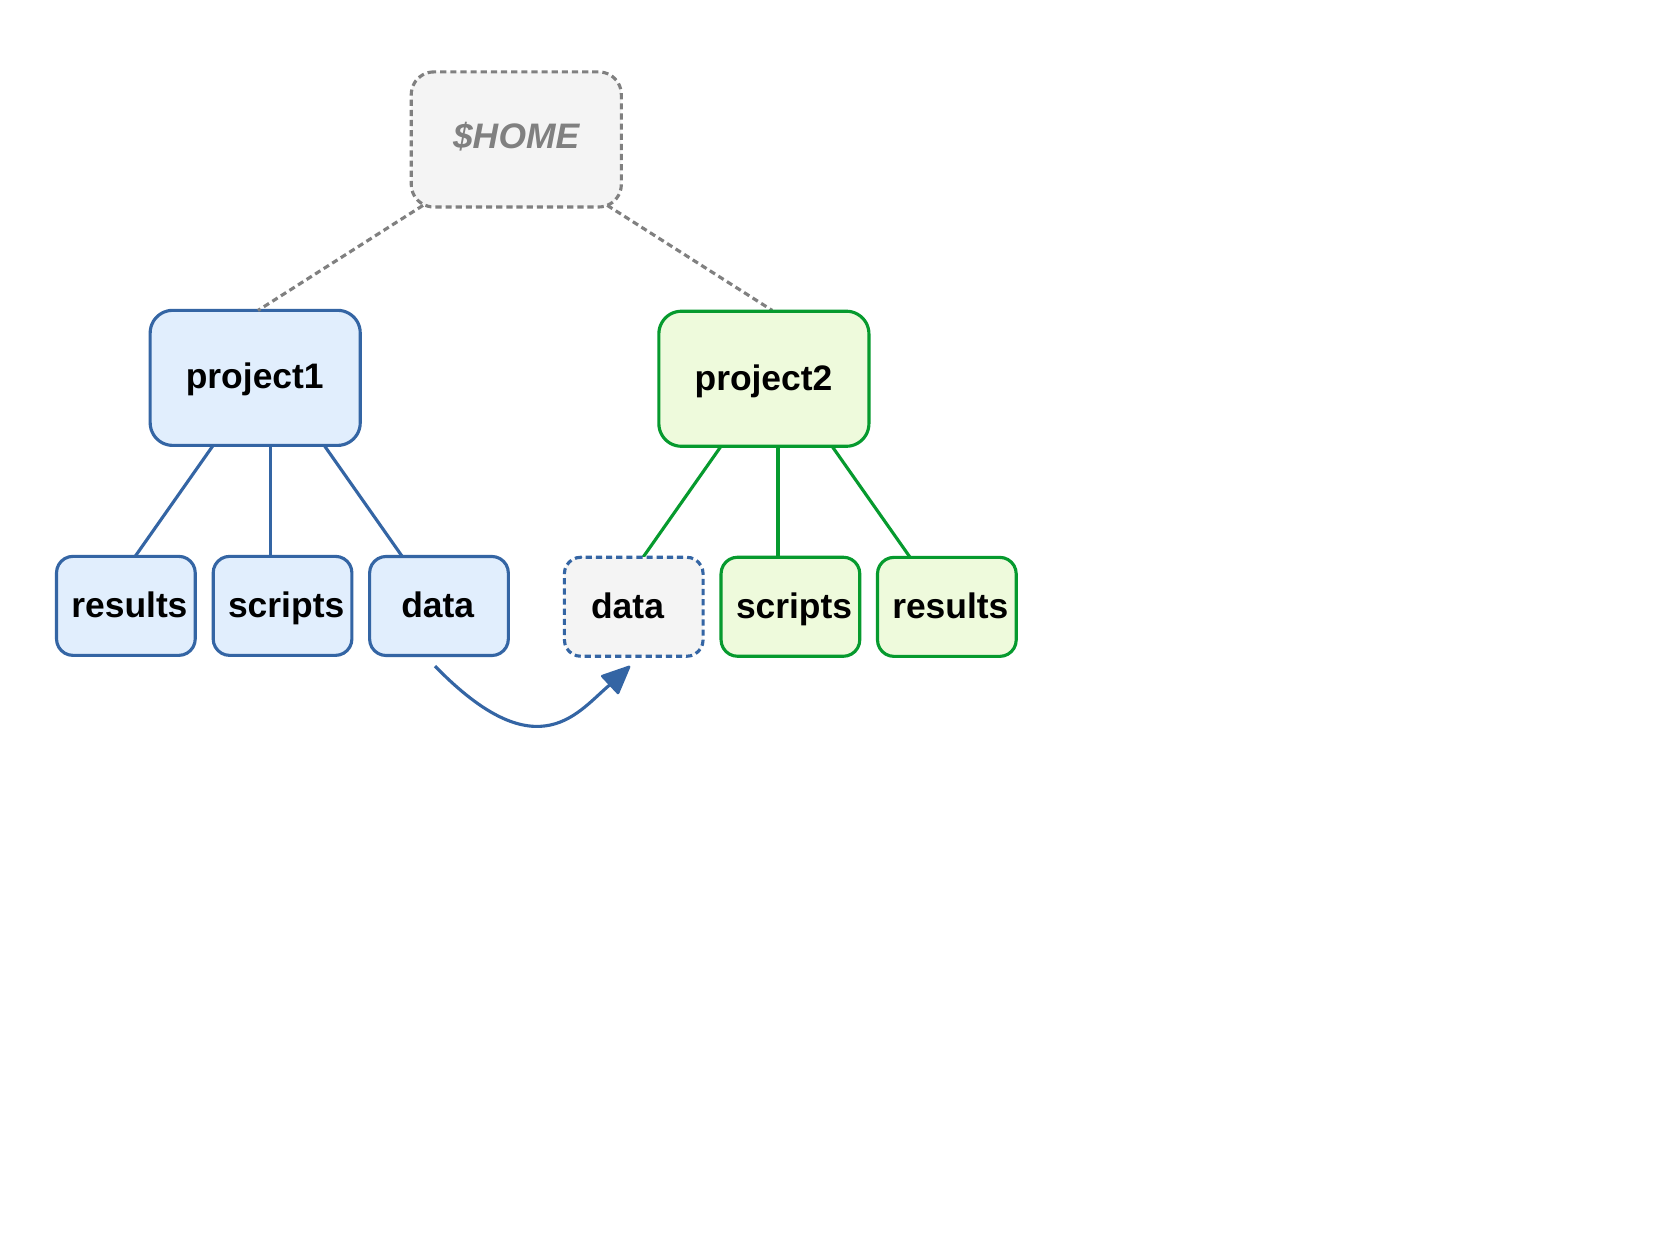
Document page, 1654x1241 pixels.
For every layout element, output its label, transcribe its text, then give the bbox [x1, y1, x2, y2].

text_box [411, 71, 622, 207]
text_box [721, 636, 860, 657]
text_box [877, 557, 1017, 578]
text_box [564, 557, 704, 657]
text_box $HOME [433, 109, 599, 167]
text_box [213, 556, 352, 577]
text_box data [576, 578, 685, 636]
text_box [150, 310, 361, 446]
text_box scripts [213, 577, 361, 635]
text_box [213, 635, 352, 656]
text_box results [56, 577, 214, 672]
text_box [56, 556, 196, 577]
text_box [369, 556, 509, 656]
text_box [877, 636, 1017, 657]
text_box project1 [171, 349, 344, 444]
text_box [658, 311, 869, 447]
text_box project2 [679, 350, 869, 445]
text_box results [877, 578, 1025, 636]
text_box scripts [721, 578, 869, 636]
text_box data [386, 577, 496, 635]
text_box [721, 557, 860, 578]
